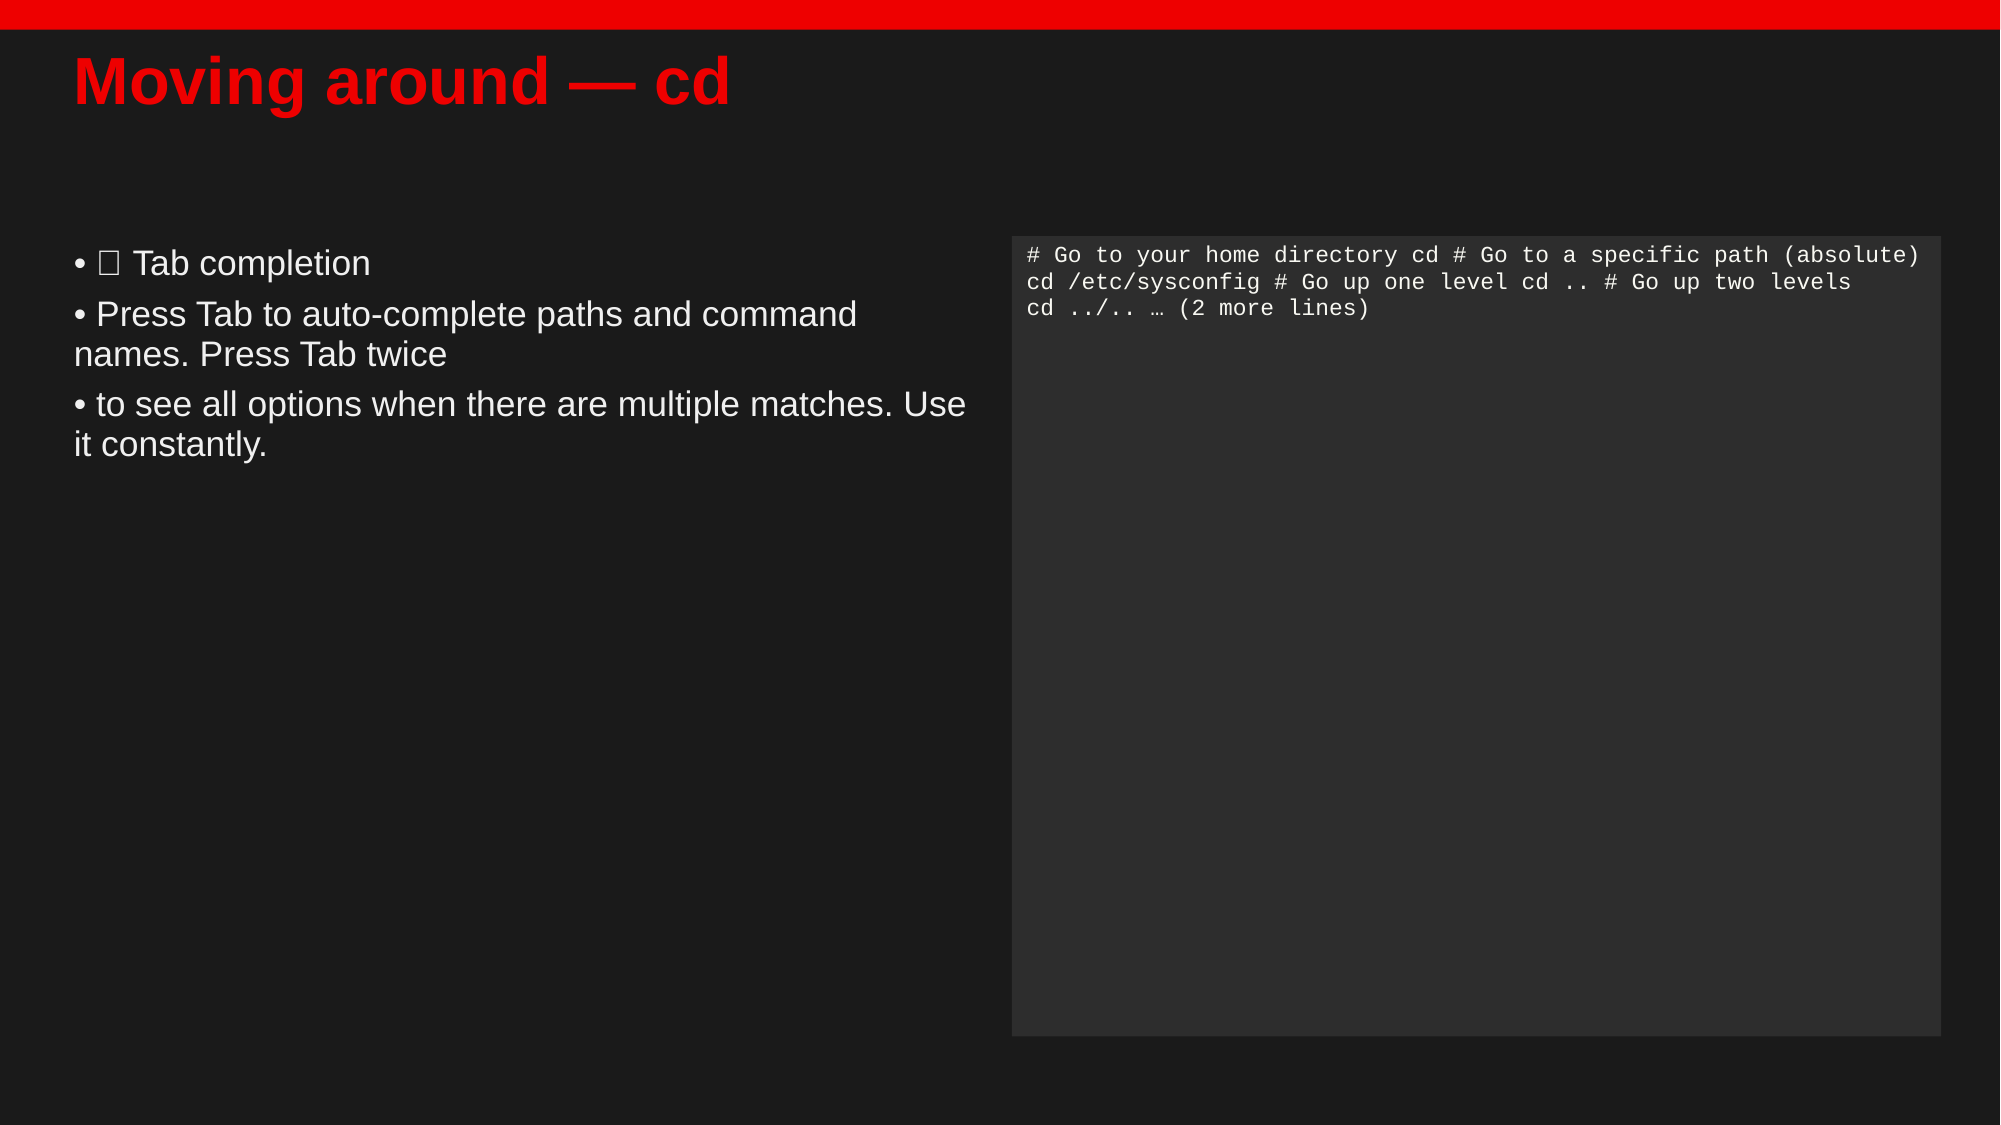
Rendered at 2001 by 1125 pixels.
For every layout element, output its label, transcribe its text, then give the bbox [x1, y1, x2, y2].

text_box [0, 0, 2001, 30]
text_box # Go to your home directory cd # Go to a specific path (absolute) cd /etc/sysconfig # Go up one level cd .. # Go up two levels cd ../.. … (2 more lines) [1011, 236, 1942, 1037]
text_box • 💡 Tab completion • Press Tab to auto-complete paths and command names. Press Tab twice • to see all options when there are multiple matches. Use it constantly. [59, 236, 989, 1037]
text_box Moving around — cd [59, 36, 1942, 208]
